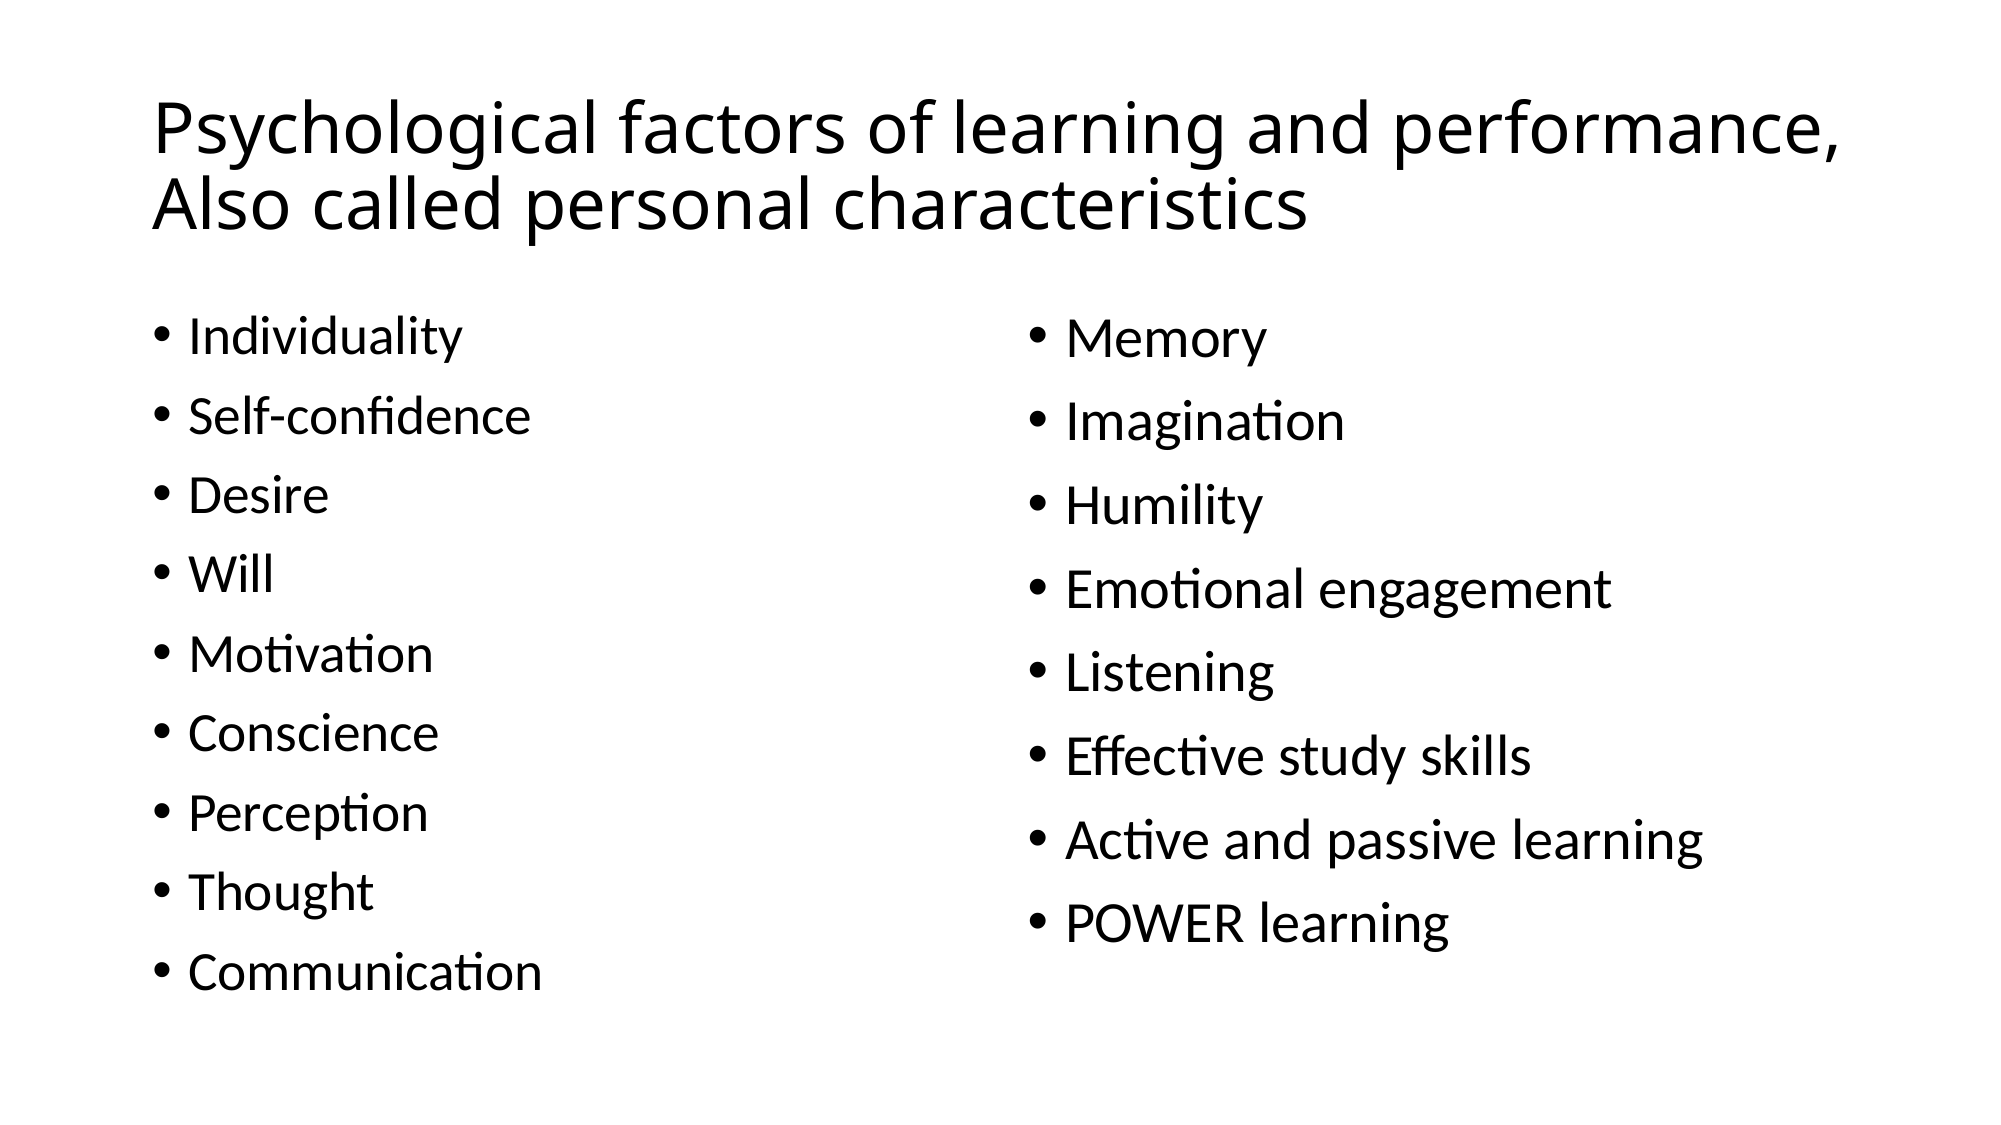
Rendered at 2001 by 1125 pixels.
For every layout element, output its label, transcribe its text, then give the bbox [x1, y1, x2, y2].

list Memory Imagination Humility Emotional engagement Listening Effective study skills Active and passive learning POWER learning [1012, 299, 1863, 1014]
title Psychological factors of learning and performance, Also called personal characteristics [137, 59, 1863, 278]
list Individuality Self-confidence Desire Will Motivation Conscience Perception Thought Communication [137, 299, 988, 1014]
